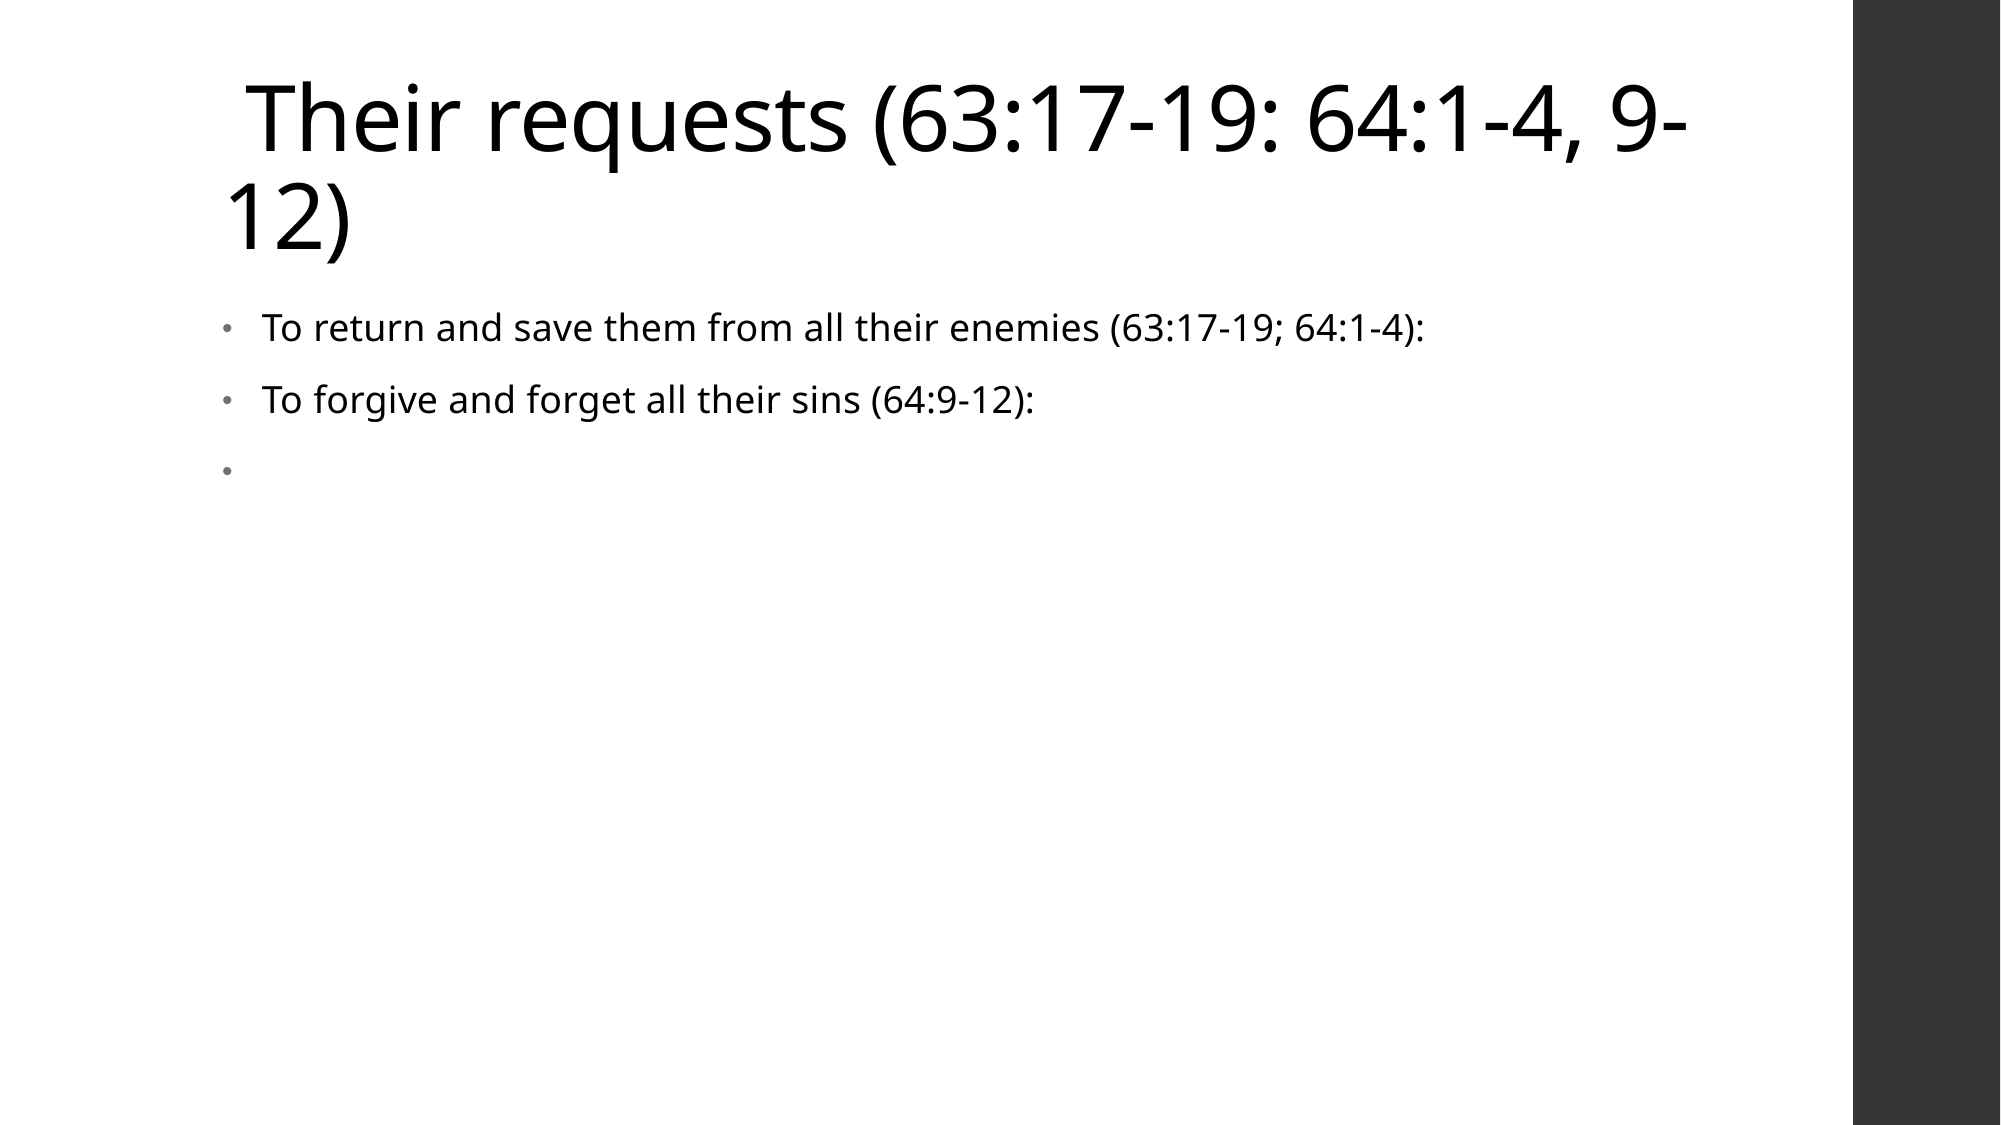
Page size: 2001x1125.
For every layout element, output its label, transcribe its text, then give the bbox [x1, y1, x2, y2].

list To return and save them from all their enemies (63:17-19; 64:1-4): To forgive and forget all their sins (64:9-12): [206, 299, 1617, 1014]
title Their requests (63:17-19: 64:1-4, 9-12) [206, 60, 1797, 278]
